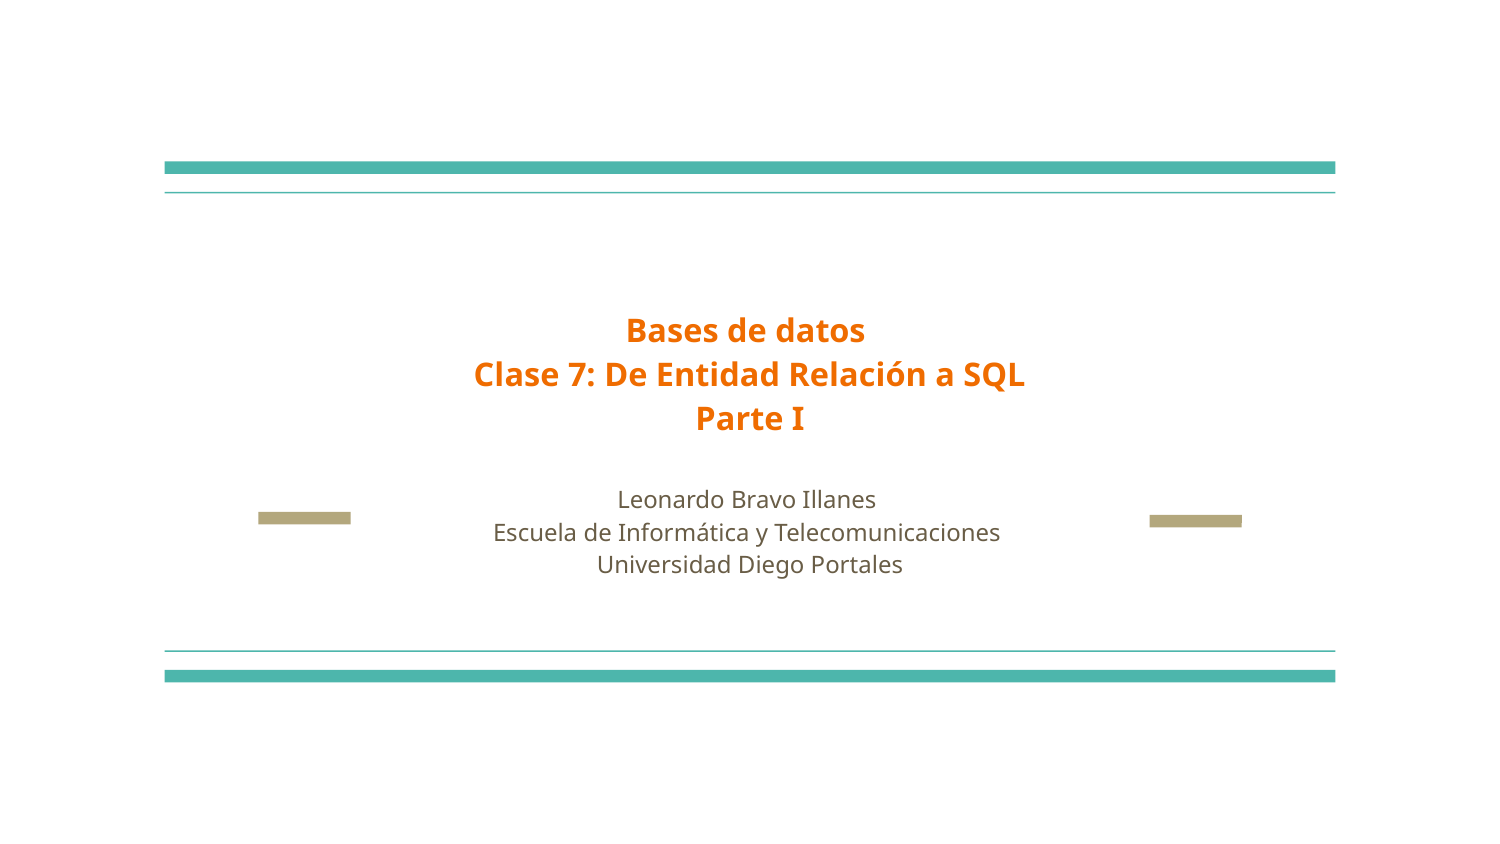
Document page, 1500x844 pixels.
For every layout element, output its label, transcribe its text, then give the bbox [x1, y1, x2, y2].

title Bases de datos Clase 7: De Entidad Relación a SQL Parte I [164, 287, 1336, 456]
subtitle Leonardo Bravo Illanes Escuela de Informática y Telecomunicaciones Universidad Diego Portales [350, 467, 1150, 598]
